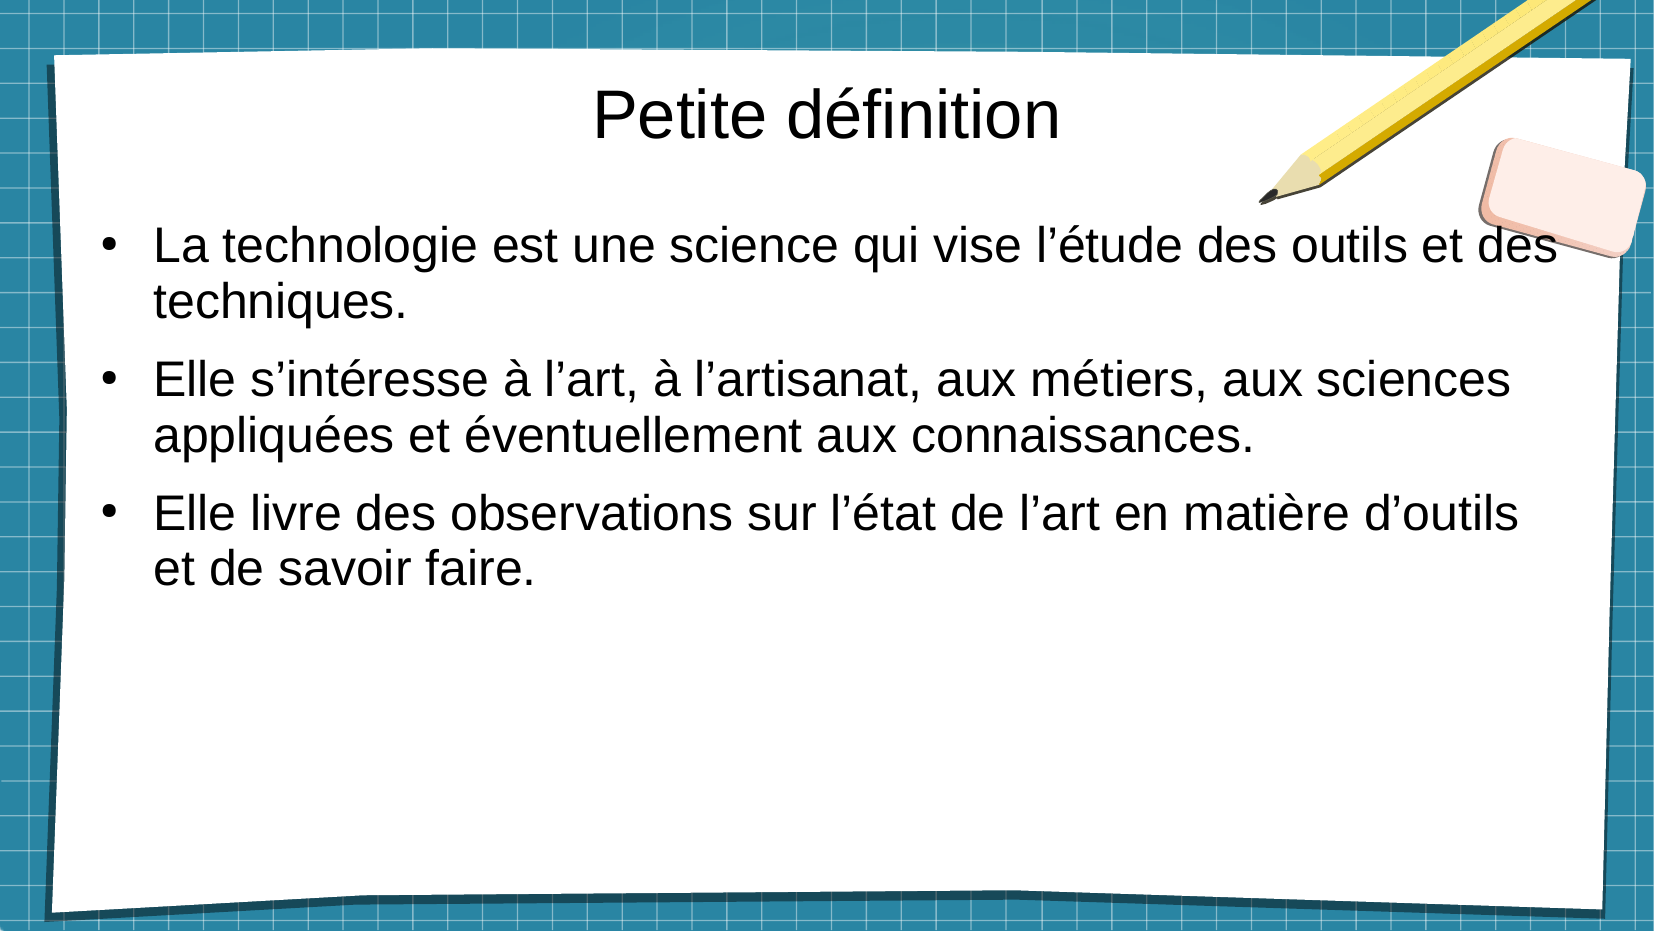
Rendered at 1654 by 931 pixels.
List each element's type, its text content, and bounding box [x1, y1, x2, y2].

title Petite définition [82, 37, 1571, 193]
list La technologie est une science qui vise l’étude des outils et des techniques. Elle s’intéresse à l’art, à l’artisanat, aux métiers, aux sciences appliquées et éventuellement aux connaissances. Elle livre des observations sur l’état de l’art en matière d’outils et de savoir faire. [82, 217, 1571, 758]
